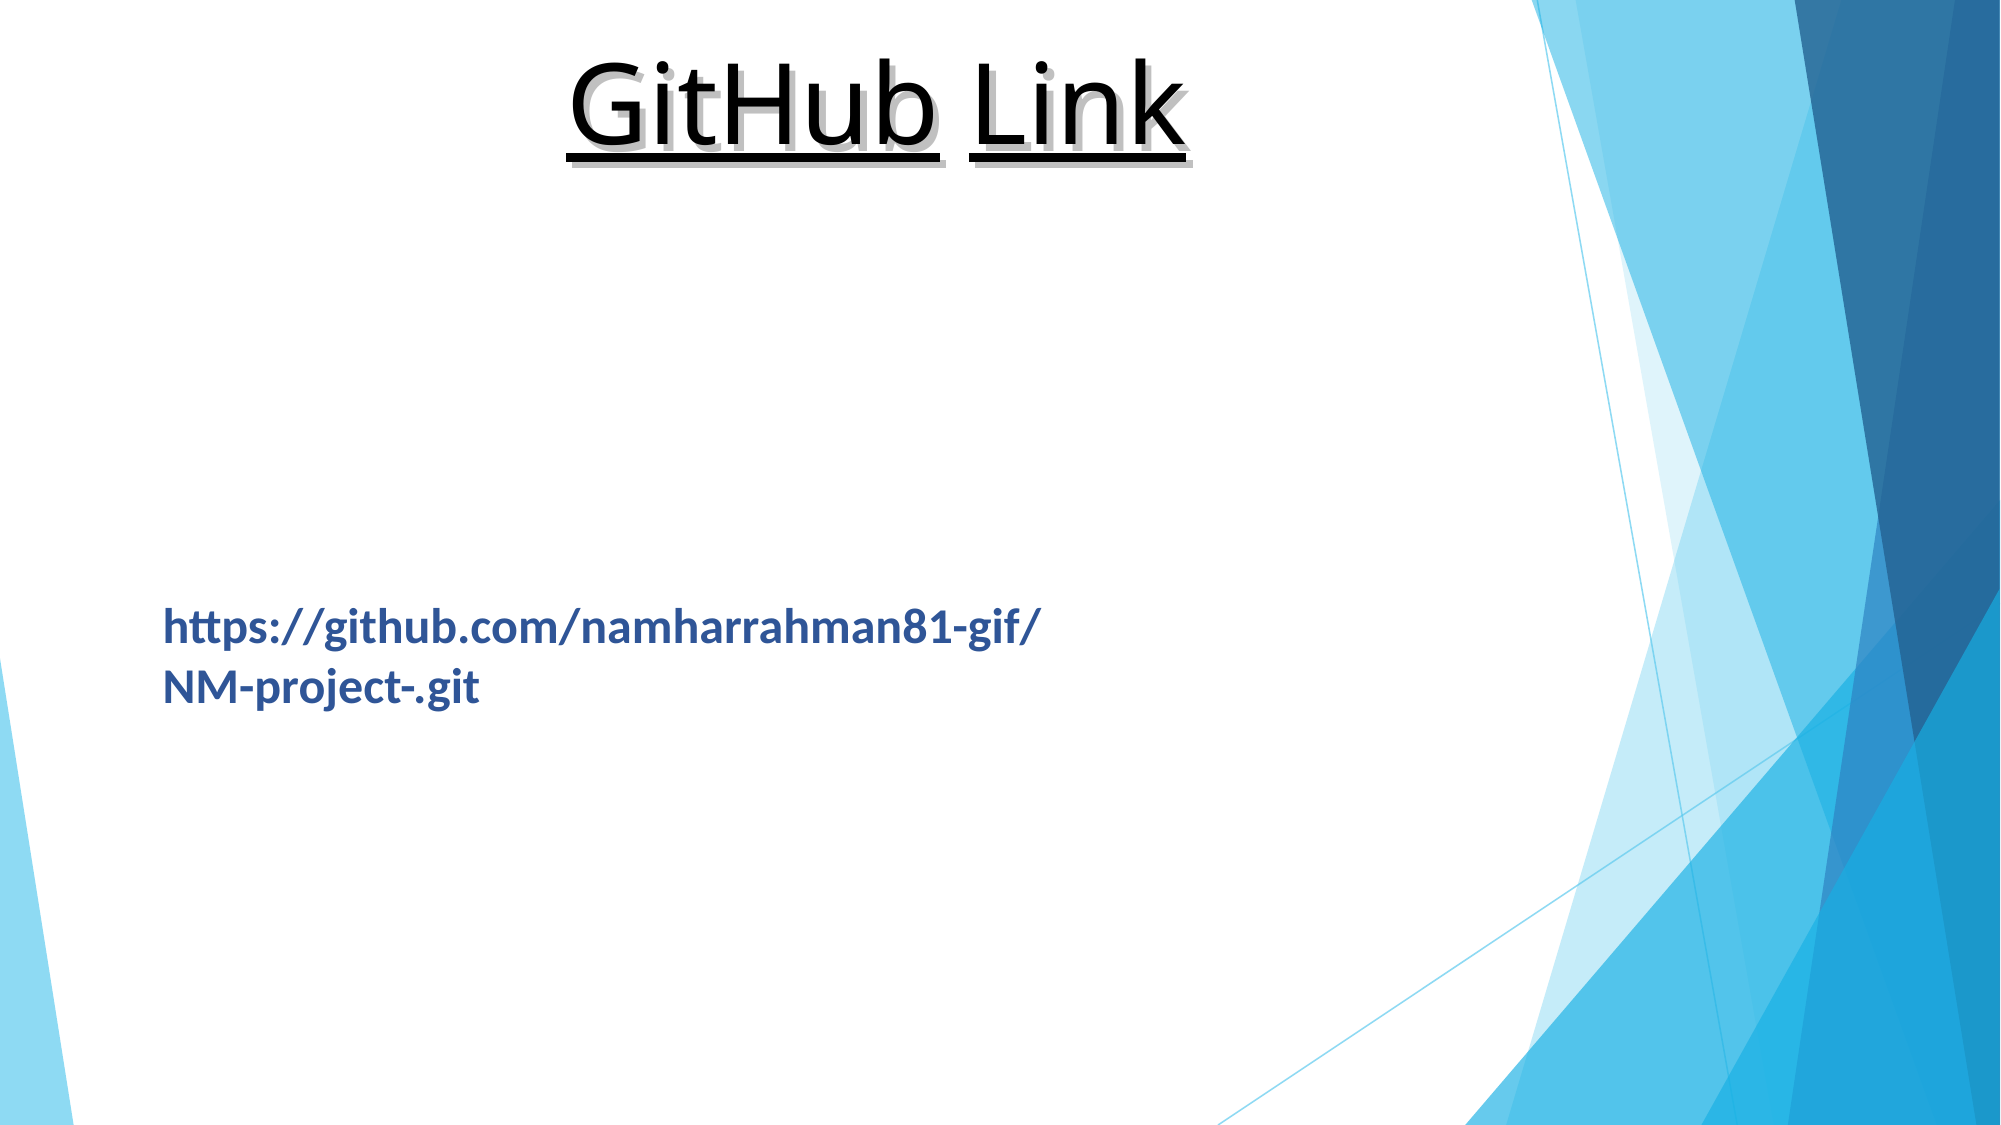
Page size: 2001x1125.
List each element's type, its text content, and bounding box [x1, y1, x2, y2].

text_box https://github.com/namharrahman81-gif/NM-project-.git [147, 586, 1149, 723]
text_box GitHub Link [551, 25, 1201, 175]
